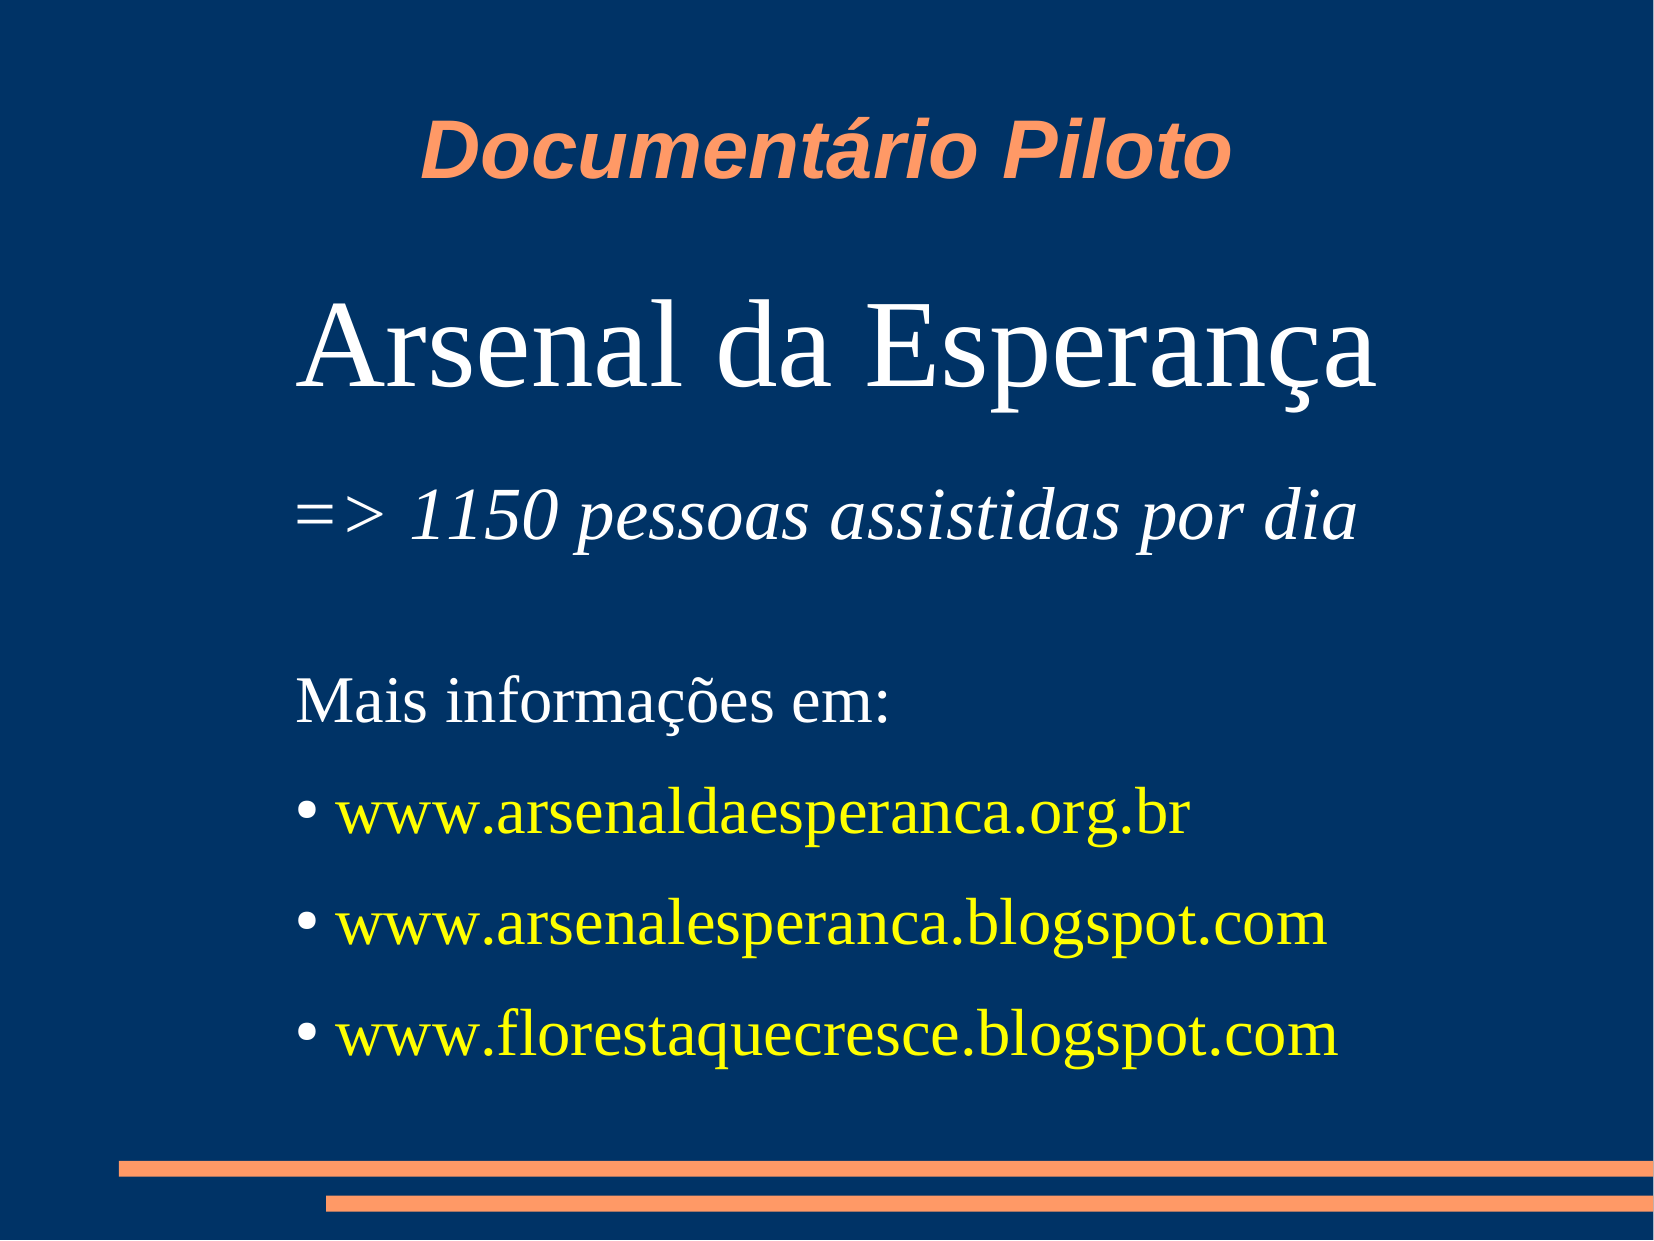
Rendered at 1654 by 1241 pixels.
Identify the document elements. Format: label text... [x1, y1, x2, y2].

title Documentário Piloto [121, 46, 1534, 254]
text_box => 1150 pessoas assistidas por dia [289, 472, 1441, 556]
text_box Mais informações em: www.arsenaldaesperanca.org.br www.arsenalesperanca.blogspot.com www.florestaquecresce.blogspot.com [295, 626, 1625, 1034]
text_box Arsenal da Esperança [295, 274, 1477, 414]
